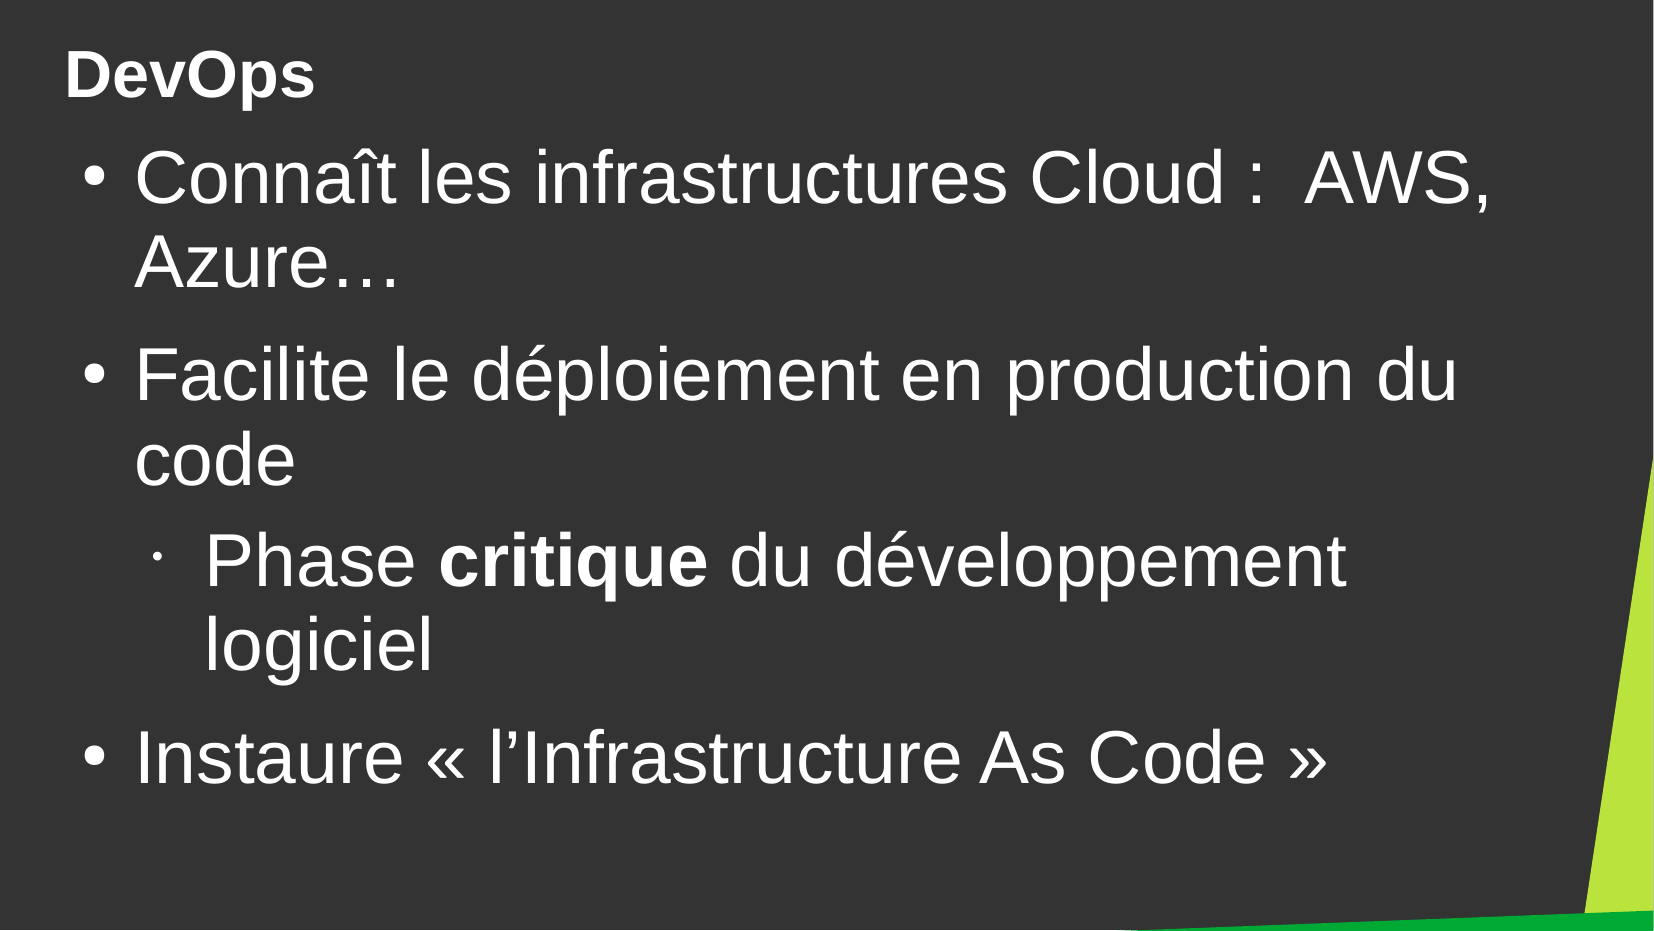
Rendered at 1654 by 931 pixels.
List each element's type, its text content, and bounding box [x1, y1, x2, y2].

title DevOps [64, 37, 1388, 115]
text_box [1118, 451, 1654, 931]
list Connaît les infrastructures Cloud : AWS, Azure… Facilite le déploiement en production du code Phase critique du développement logiciel Instaure « l’Infrastructure As Code » [63, 135, 1542, 827]
